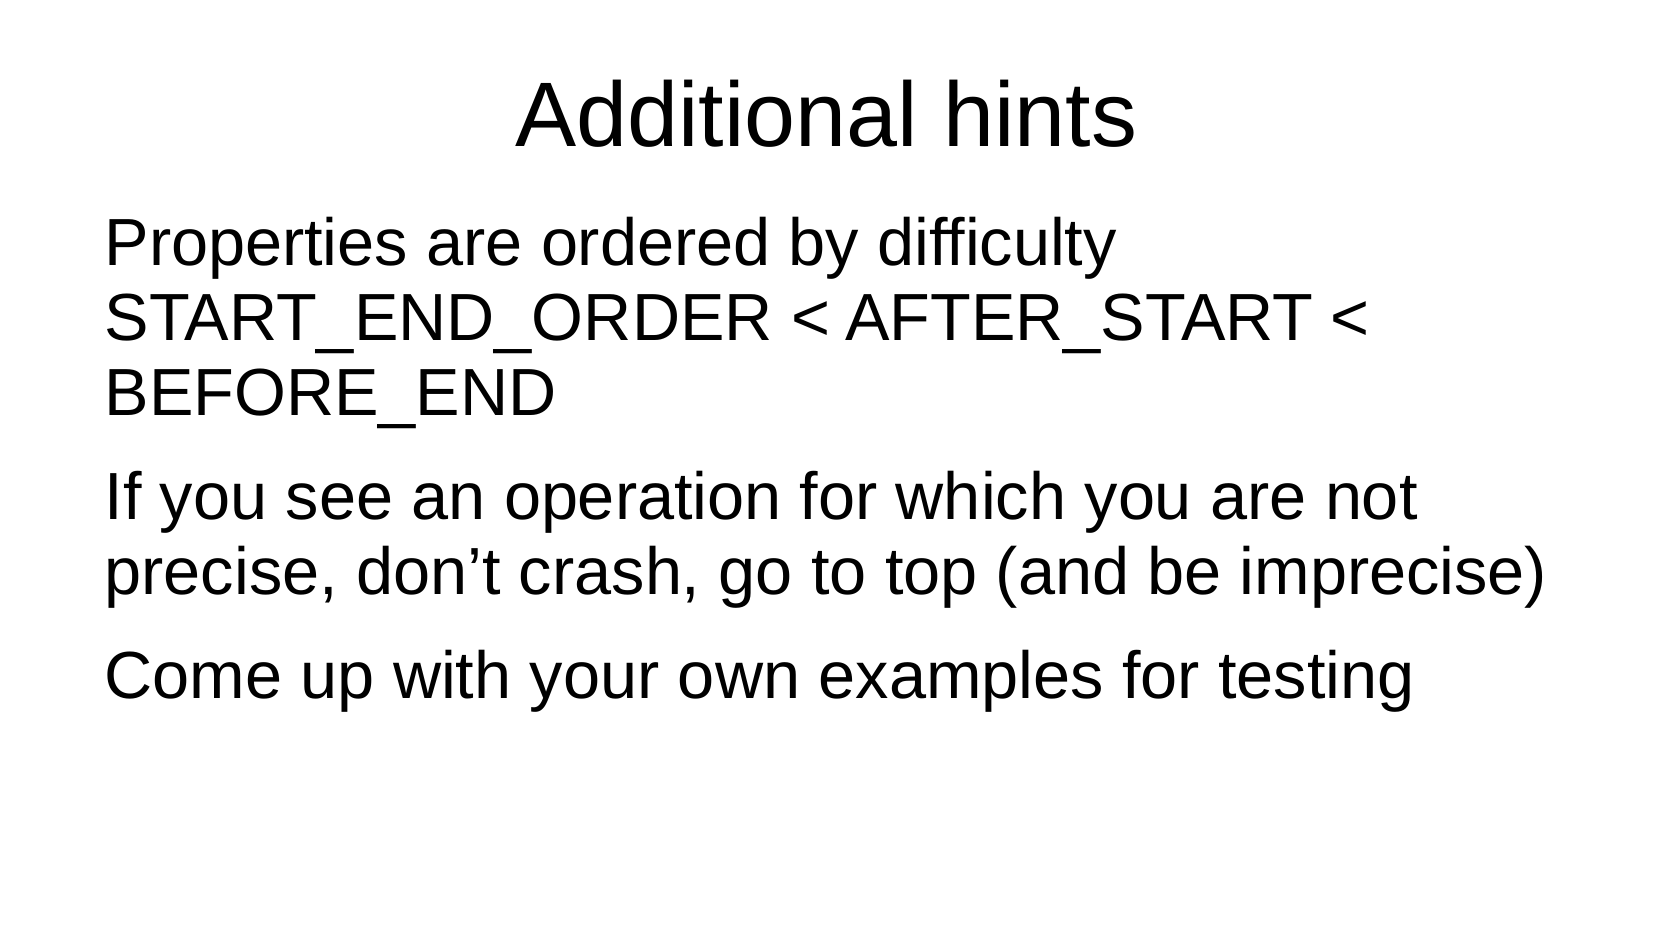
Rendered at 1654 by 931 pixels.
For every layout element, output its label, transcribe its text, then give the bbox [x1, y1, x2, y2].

list Properties are ordered by difficulty START_END_ORDER < AFTER_START < BEFORE_END If you see an operation for which you are not precise, don’t crash, go to top (and be imprecise) Come up with your own examples for testing [33, 205, 1619, 780]
title Additional hints [82, 37, 1571, 193]
